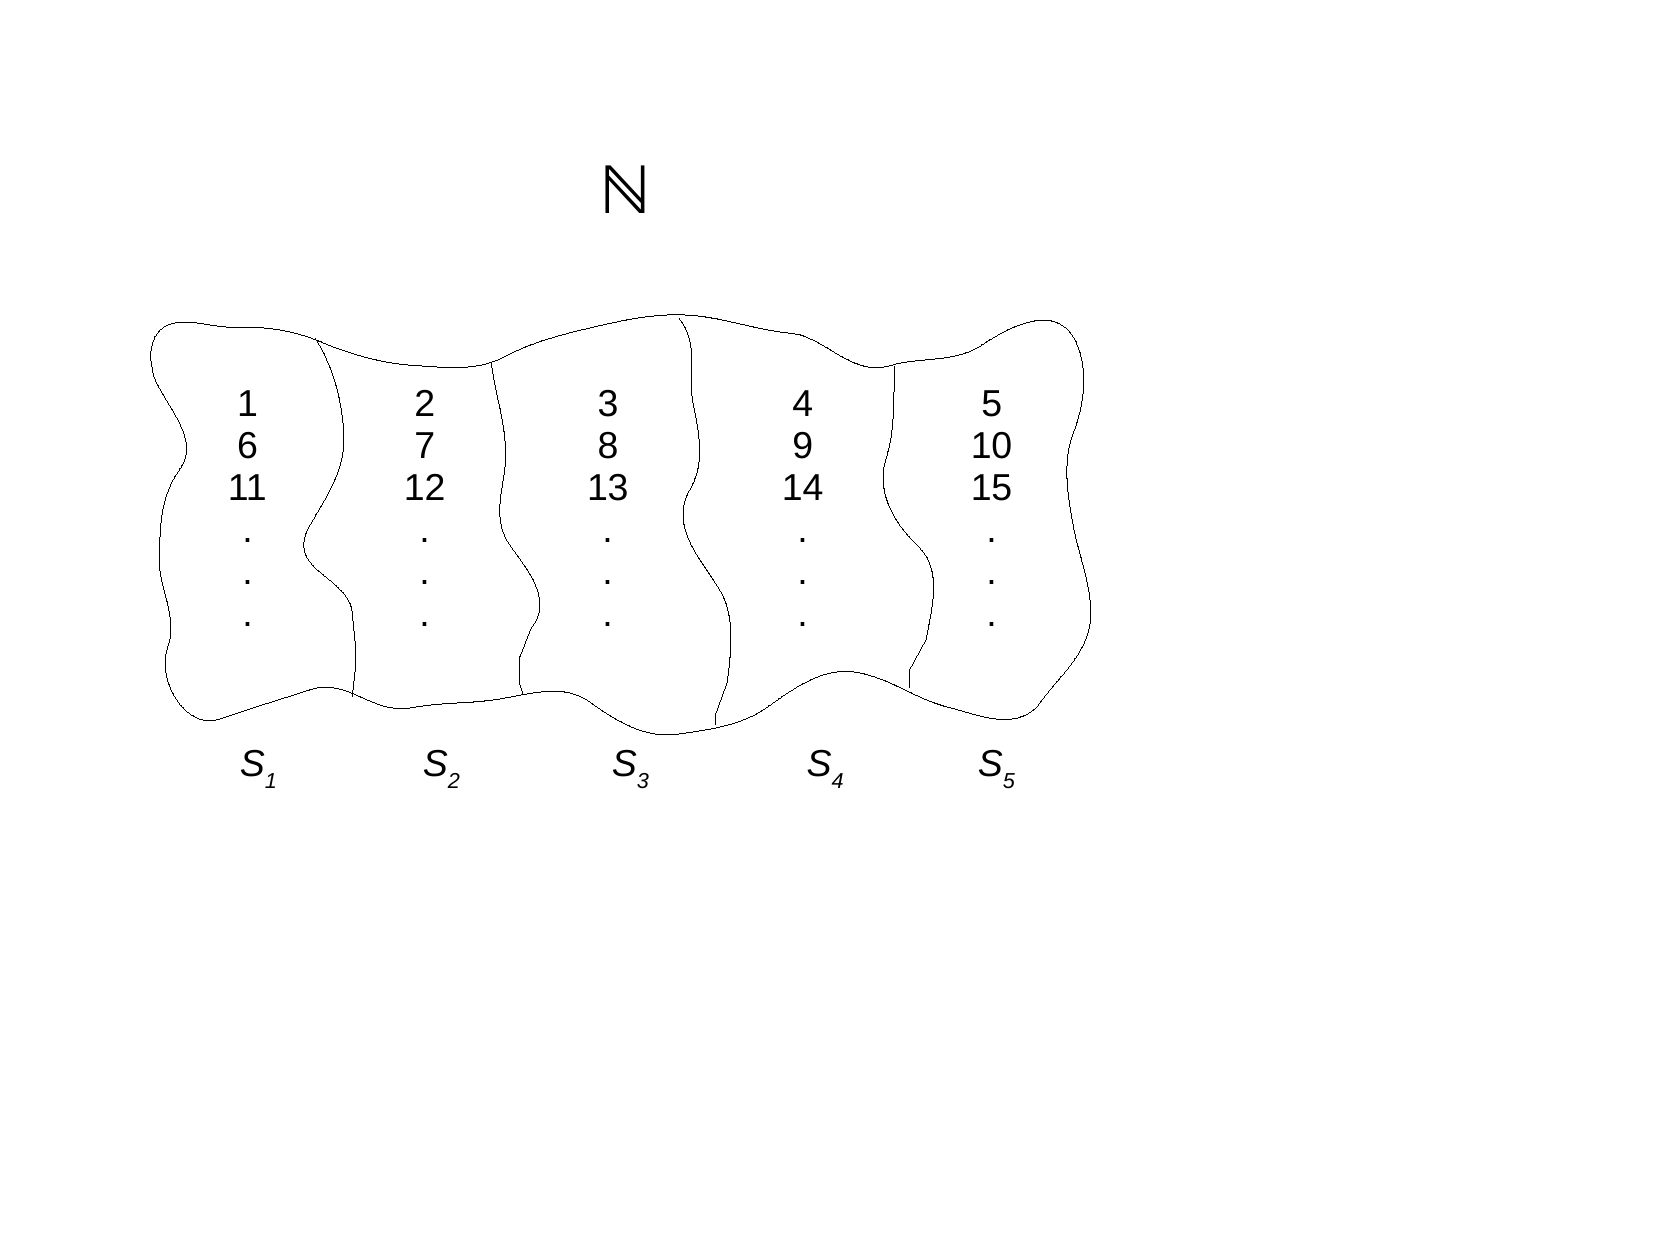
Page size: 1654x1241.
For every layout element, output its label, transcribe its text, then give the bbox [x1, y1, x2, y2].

text_box ℕ [584, 134, 660, 420]
text_box 1 6 11 . . . [210, 375, 286, 642]
text_box 2 7 12 . . . [387, 375, 463, 642]
text_box S5 [963, 734, 1039, 801]
text_box 4 9 14 . . . [765, 375, 841, 642]
text_box S3 [597, 734, 673, 801]
text_box S2 [408, 734, 484, 801]
text_box S4 [791, 734, 867, 801]
text_box S1 [225, 734, 301, 801]
text_box 3 8 13 . . . [570, 375, 646, 642]
text_box 5 10 15 . . . [954, 375, 1030, 642]
